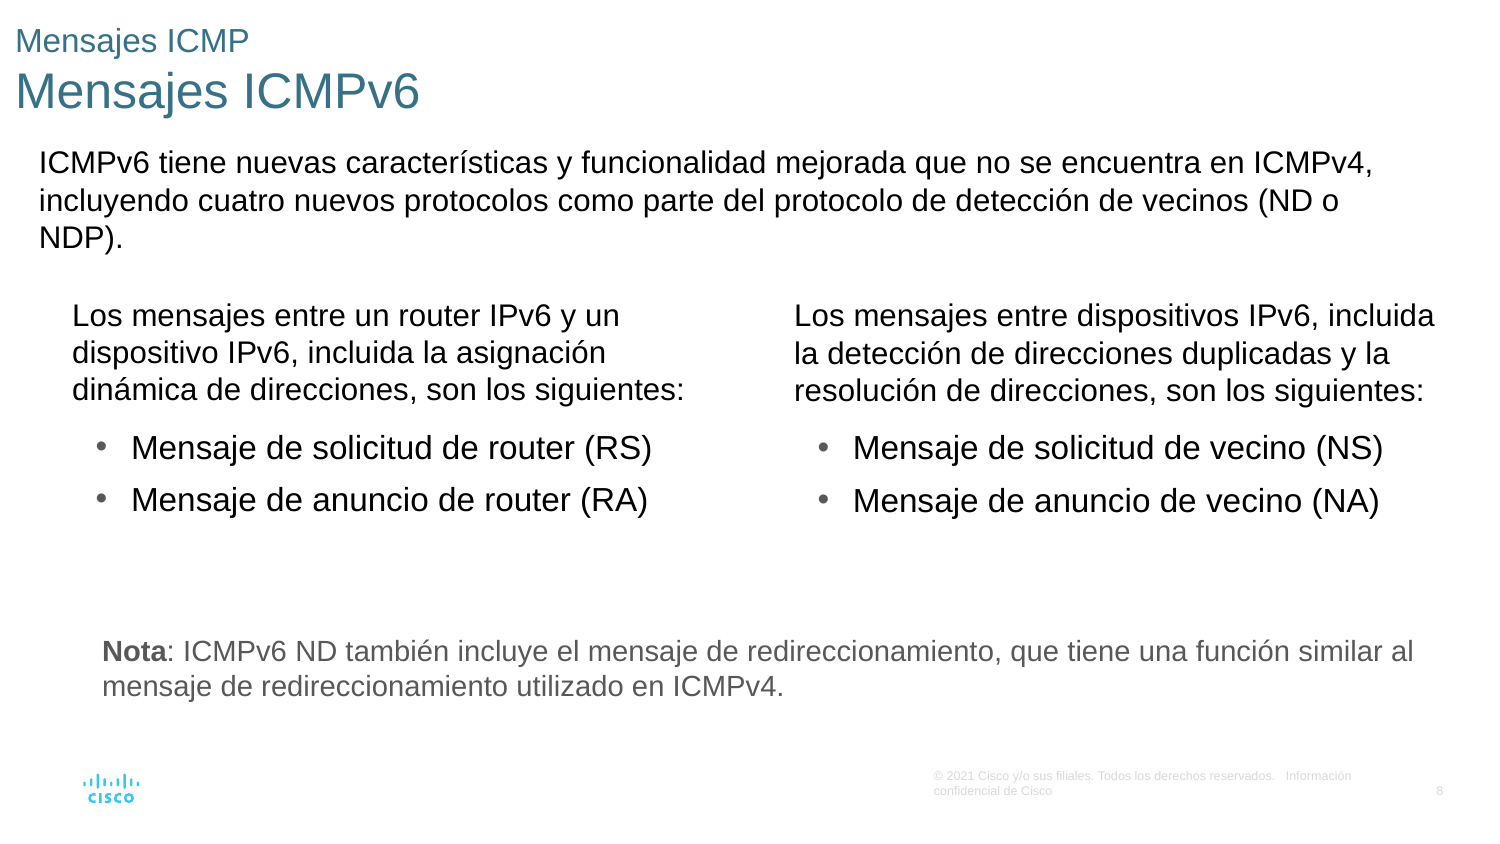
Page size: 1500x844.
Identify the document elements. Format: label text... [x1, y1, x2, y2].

text_box Los mensajes entre dispositivos IPv6, incluida la detección de direcciones duplicadas y la resolución de direcciones, son los siguientes: Mensaje de solicitud de vecino (NS) Mensaje de anuncio de vecino (NA) [779, 288, 1477, 591]
list ICMPv6 tiene nuevas características y funcionalidad mejorada que no se encuentra en ICMPv4, incluyendo cuatro nuevos protocolos como parte del protocolo de detección de vecinos (ND o NDP). [23, 135, 1453, 260]
text_box Nota: ICMPv6 ND también incluye el mensaje de redireccionamiento, que tiene una función similar al mensaje de redireccionamiento utilizado en ICMPv4. [87, 624, 1431, 710]
title Mensajes ICMP Mensajes ICMPv6 [0, 6, 1500, 131]
text_box Los mensajes entre un router IPv6 y un dispositivo IPv6, incluida la asignación dinámica de direcciones, son los siguientes: Mensaje de solicitud de router (RS) Mensaje de anuncio de router (RA) [57, 287, 721, 586]
